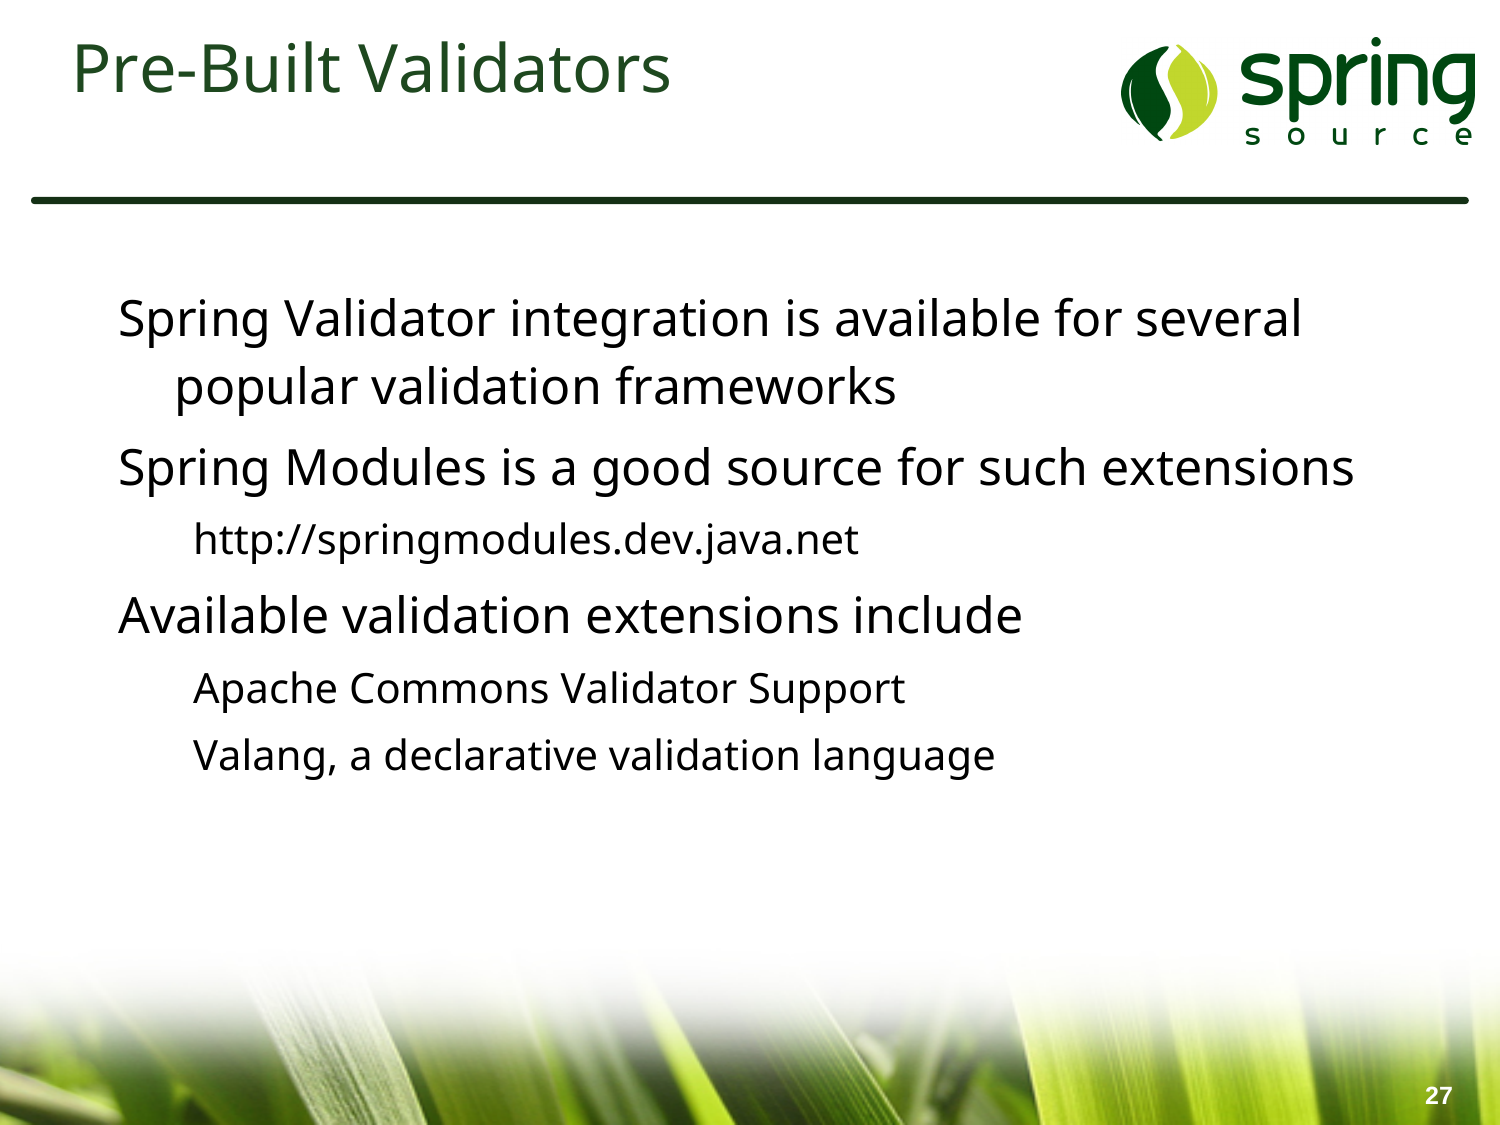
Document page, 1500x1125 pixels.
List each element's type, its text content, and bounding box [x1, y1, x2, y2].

picture [1121, 37, 1475, 145]
picture [0, 944, 1500, 1125]
list Spring Validator integration is available for several popular validation frameworks Spring Modules is a good source for such extensions http://springmodules.dev.java.net Available validation extensions include Apache Commons Validator Support Valang, a declarative validation language [103, 275, 1394, 938]
title Pre-Built Validators [56, 13, 1089, 176]
